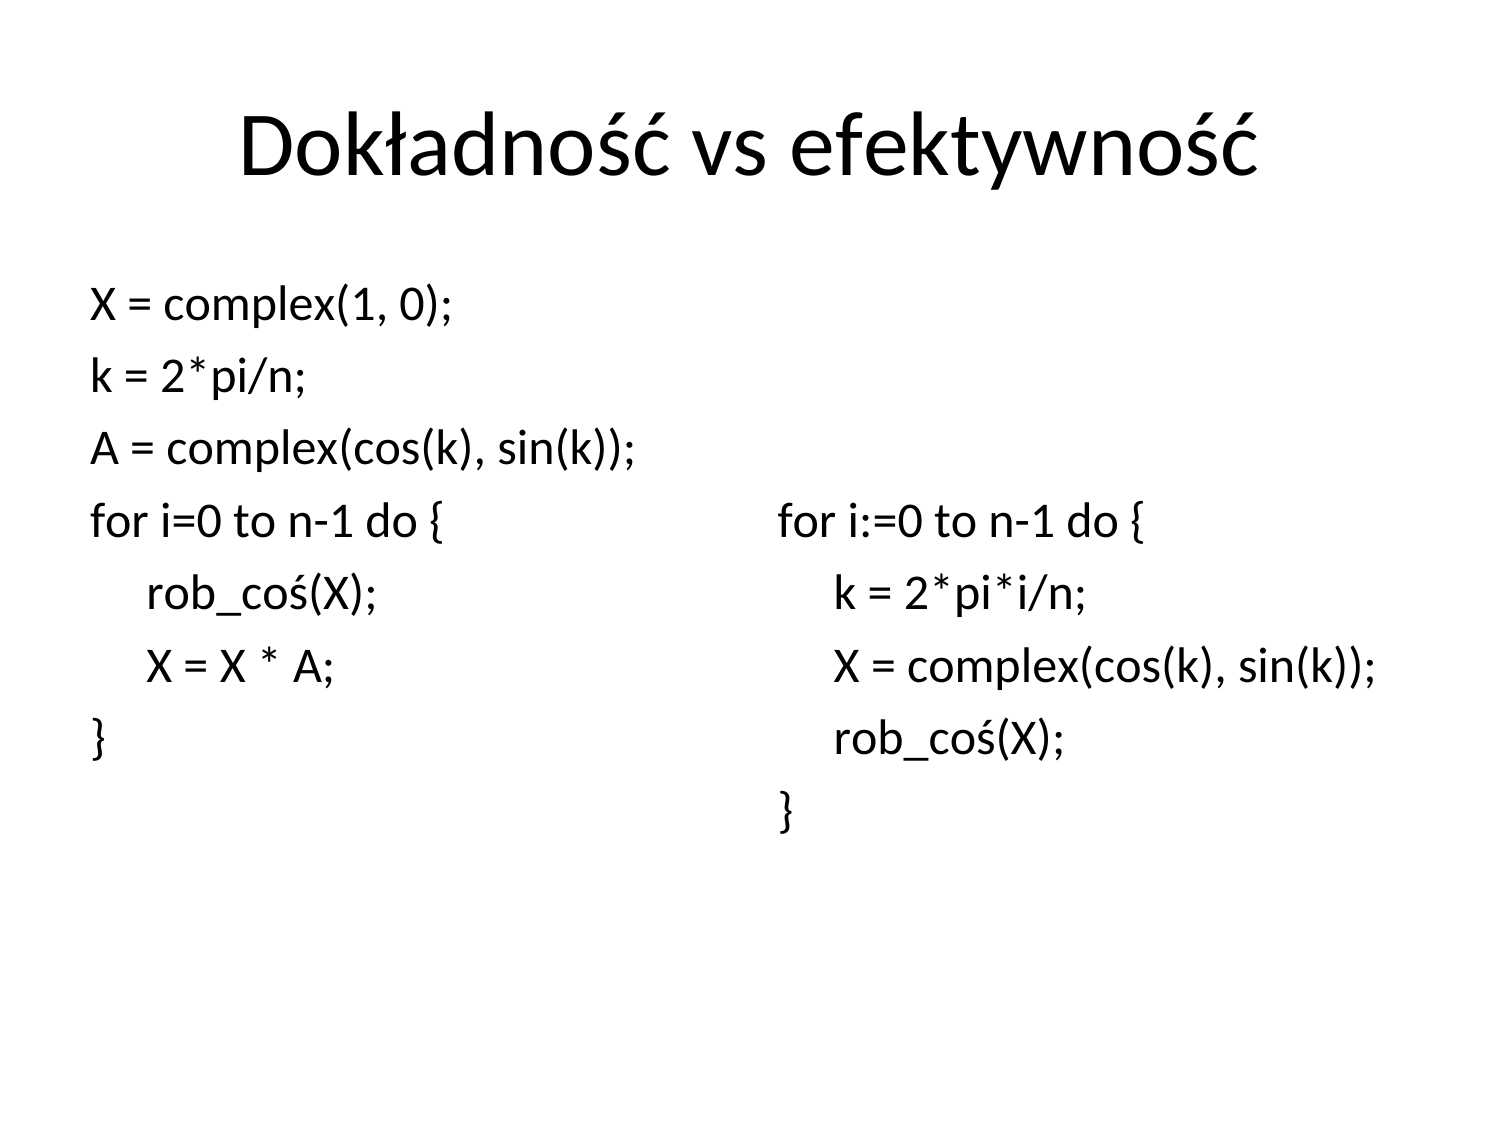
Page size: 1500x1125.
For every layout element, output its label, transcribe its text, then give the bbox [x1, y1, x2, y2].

list for i:=0 to n-1 do { k = 2*pi*i/n; X = complex(cos(k), sin(k)); rob_coś(X); } [762, 262, 1426, 1005]
title Dokładność vs efektywność [75, 45, 1426, 233]
list X = complex(1, 0); k = 2*pi/n; A = complex(cos(k), sin(k)); for i=0 to n-1 do { rob_coś(X); X = X * A; } [75, 262, 738, 1005]
